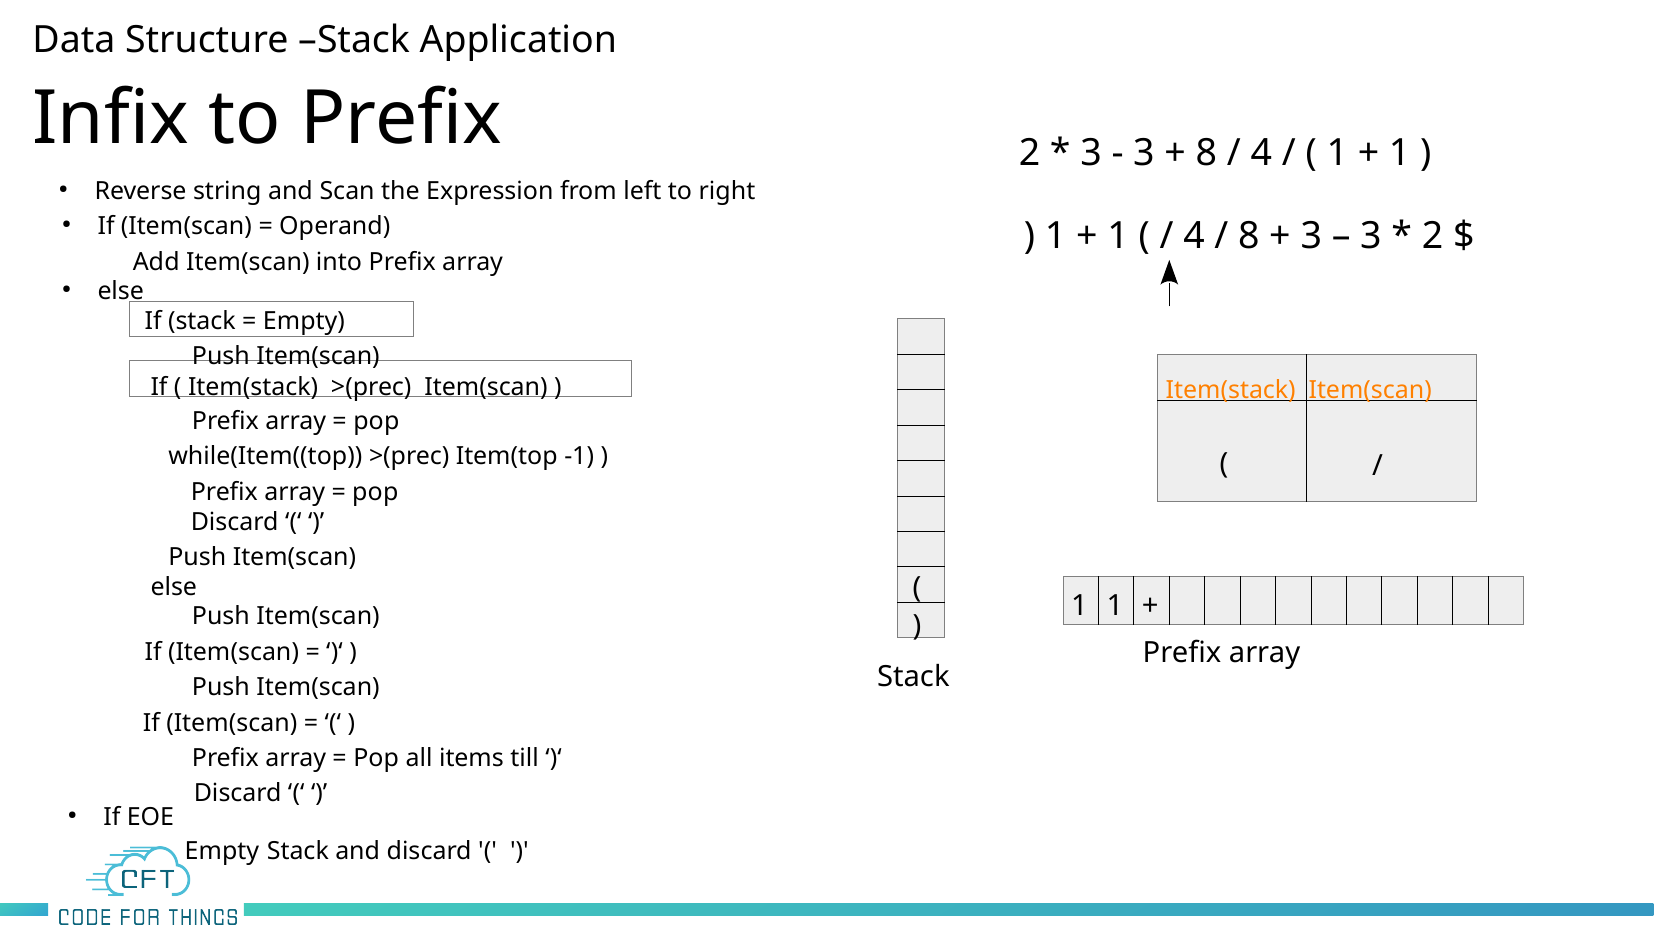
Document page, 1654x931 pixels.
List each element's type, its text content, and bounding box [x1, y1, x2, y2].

text_box If EOE [53, 791, 201, 836]
text_box ( [1204, 435, 1250, 485]
text_box ) 1 + 1 ( / 4 / 8 + 3 – 3 * 2 $ [973, 200, 1577, 260]
text_box If (Item(scan) = ‘)‘ ) [94, 625, 508, 671]
text_box [1205, 576, 1240, 624]
text_box [1489, 576, 1524, 625]
text_box Push Item(scan) [141, 590, 414, 625]
text_box 1 [1056, 576, 1105, 627]
text_box [897, 390, 945, 425]
text_box [1453, 576, 1488, 625]
text_box + [1127, 577, 1182, 627]
text_box [1157, 354, 1306, 360]
text_box Discard ‘(‘ ‘)’ [143, 767, 475, 812]
text_box If (Item(scan) = ‘(‘ ) [92, 696, 449, 756]
text_box ) [897, 609, 943, 646]
text_box [897, 532, 945, 559]
text_box Prefix array = pop [141, 395, 498, 430]
title Data Structure –Stack Application Infix to Prefix [32, 12, 1536, 166]
text_box 2 * 3 - 3 + 8 / 4 / ( 1 + 1 ) [968, 118, 1554, 178]
text_box [1347, 576, 1381, 625]
text_box [1276, 576, 1311, 624]
text_box [1382, 576, 1417, 625]
text_box ( [897, 559, 952, 609]
text_box [1170, 576, 1204, 624]
text_box [897, 426, 945, 460]
text_box Discard ‘(‘ ‘)’ [140, 496, 376, 531]
text_box Prefix array = pop [140, 466, 442, 526]
text_box Add Item(scan) into Prefix array [82, 236, 780, 286]
text_box [1241, 576, 1275, 624]
text_box Prefix array = Pop all items till ‘)‘ [141, 732, 685, 792]
text_box [897, 461, 945, 496]
text_box [897, 318, 945, 354]
text_box Prefix array [1128, 624, 1341, 674]
text_box [897, 355, 945, 389]
picture [59, 846, 237, 925]
text_box [1157, 410, 1306, 502]
text_box [897, 497, 945, 531]
text_box Push Item(scan) [141, 661, 473, 706]
text_box Empty Stack and discard '(' ')' [134, 820, 656, 880]
text_box Item(stack) Item(scan) [1115, 360, 1483, 410]
text_box else [47, 265, 213, 325]
text_box [1312, 576, 1346, 625]
text_box [1418, 576, 1452, 625]
text_box If (Item(scan) = Operand) [47, 200, 491, 260]
text_box [1307, 410, 1477, 502]
text_box [1307, 354, 1477, 360]
text_box else [100, 561, 243, 621]
text_box Push Item(scan) [141, 330, 473, 390]
text_box If ( Item(stack) >(prec) Item(scan) ) [100, 360, 632, 406]
text_box 1 [1091, 577, 1127, 627]
text_box Stack [862, 647, 973, 697]
text_box If (stack = Empty) [94, 295, 449, 355]
text_box while(Item((top)) >(prec) Item(top -1) ) [118, 430, 762, 489]
text_box Reverse string and Scan the Expression from left to right [44, 165, 960, 225]
text_box Push Item(scan) [118, 531, 390, 576]
text_box / [1357, 437, 1412, 487]
